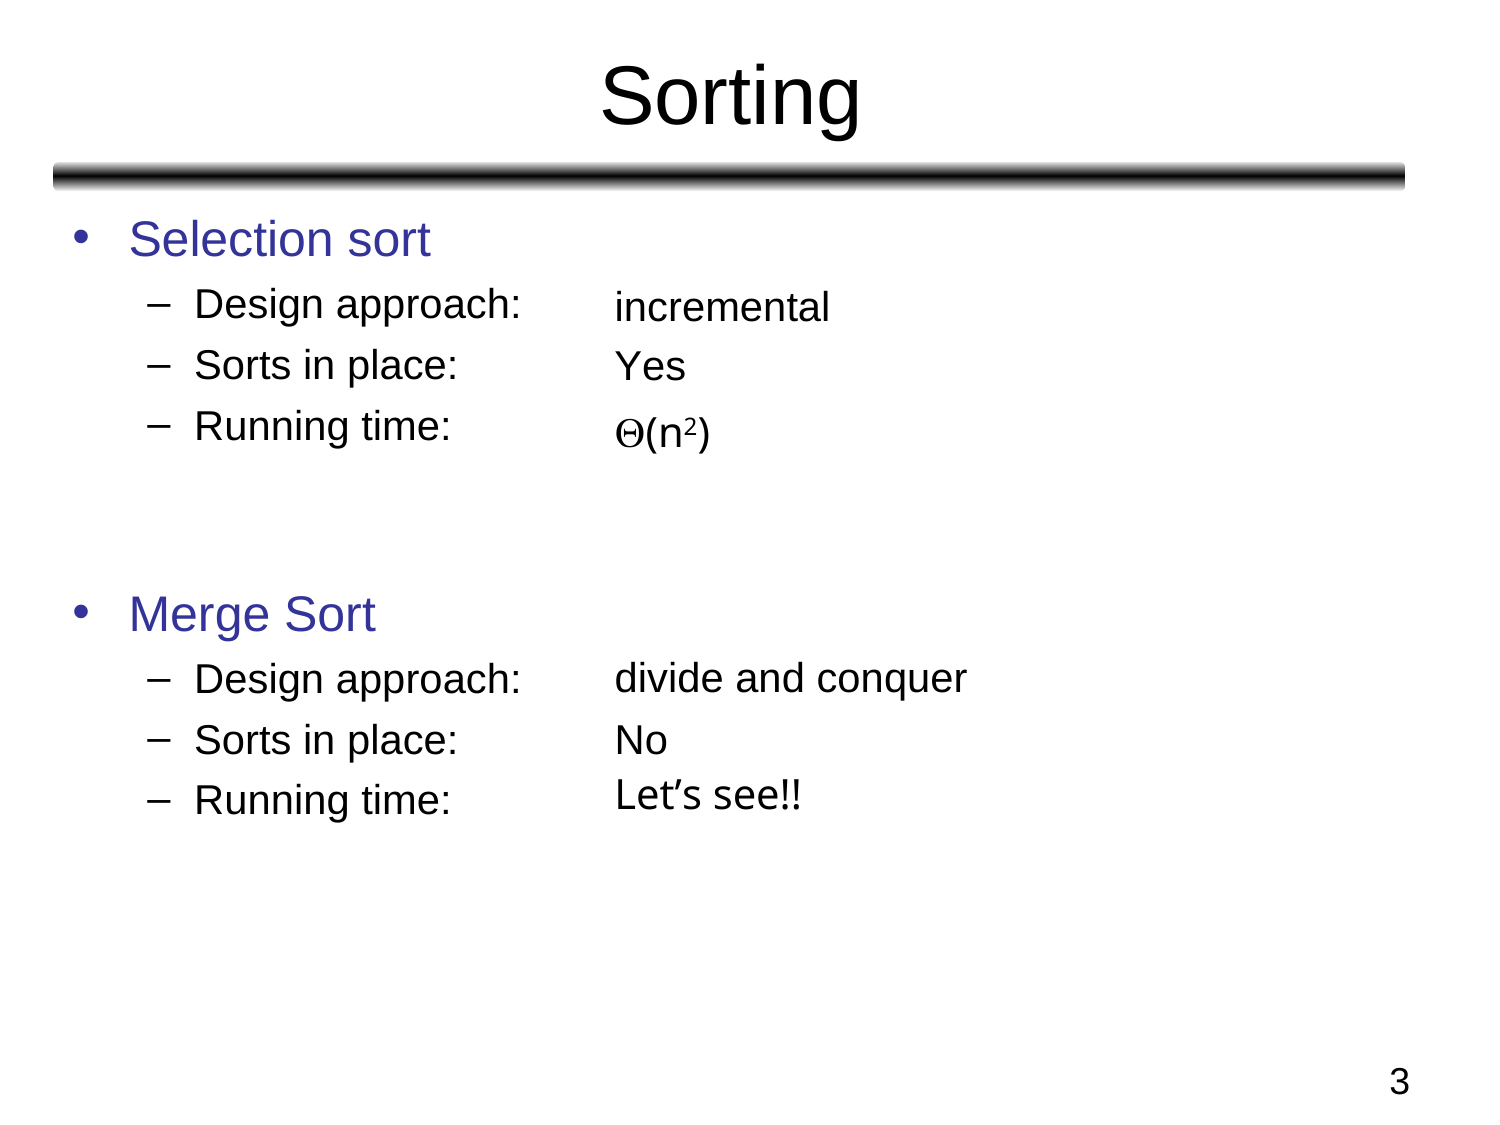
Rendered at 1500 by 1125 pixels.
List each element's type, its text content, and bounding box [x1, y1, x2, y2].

text_box Yes [599, 338, 702, 397]
text_box (n2) [599, 398, 726, 464]
text_box Let’s see!! [599, 760, 818, 826]
text_box incremental [599, 271, 846, 338]
text_box divide and conquer [599, 642, 983, 709]
title Sorting [55, 16, 1406, 166]
text_box No [599, 709, 683, 760]
list Selection sort Design approach: Sorts in place: Running time: Merge Sort Design approach: Sorts in place: Running time: [57, 199, 1408, 1100]
